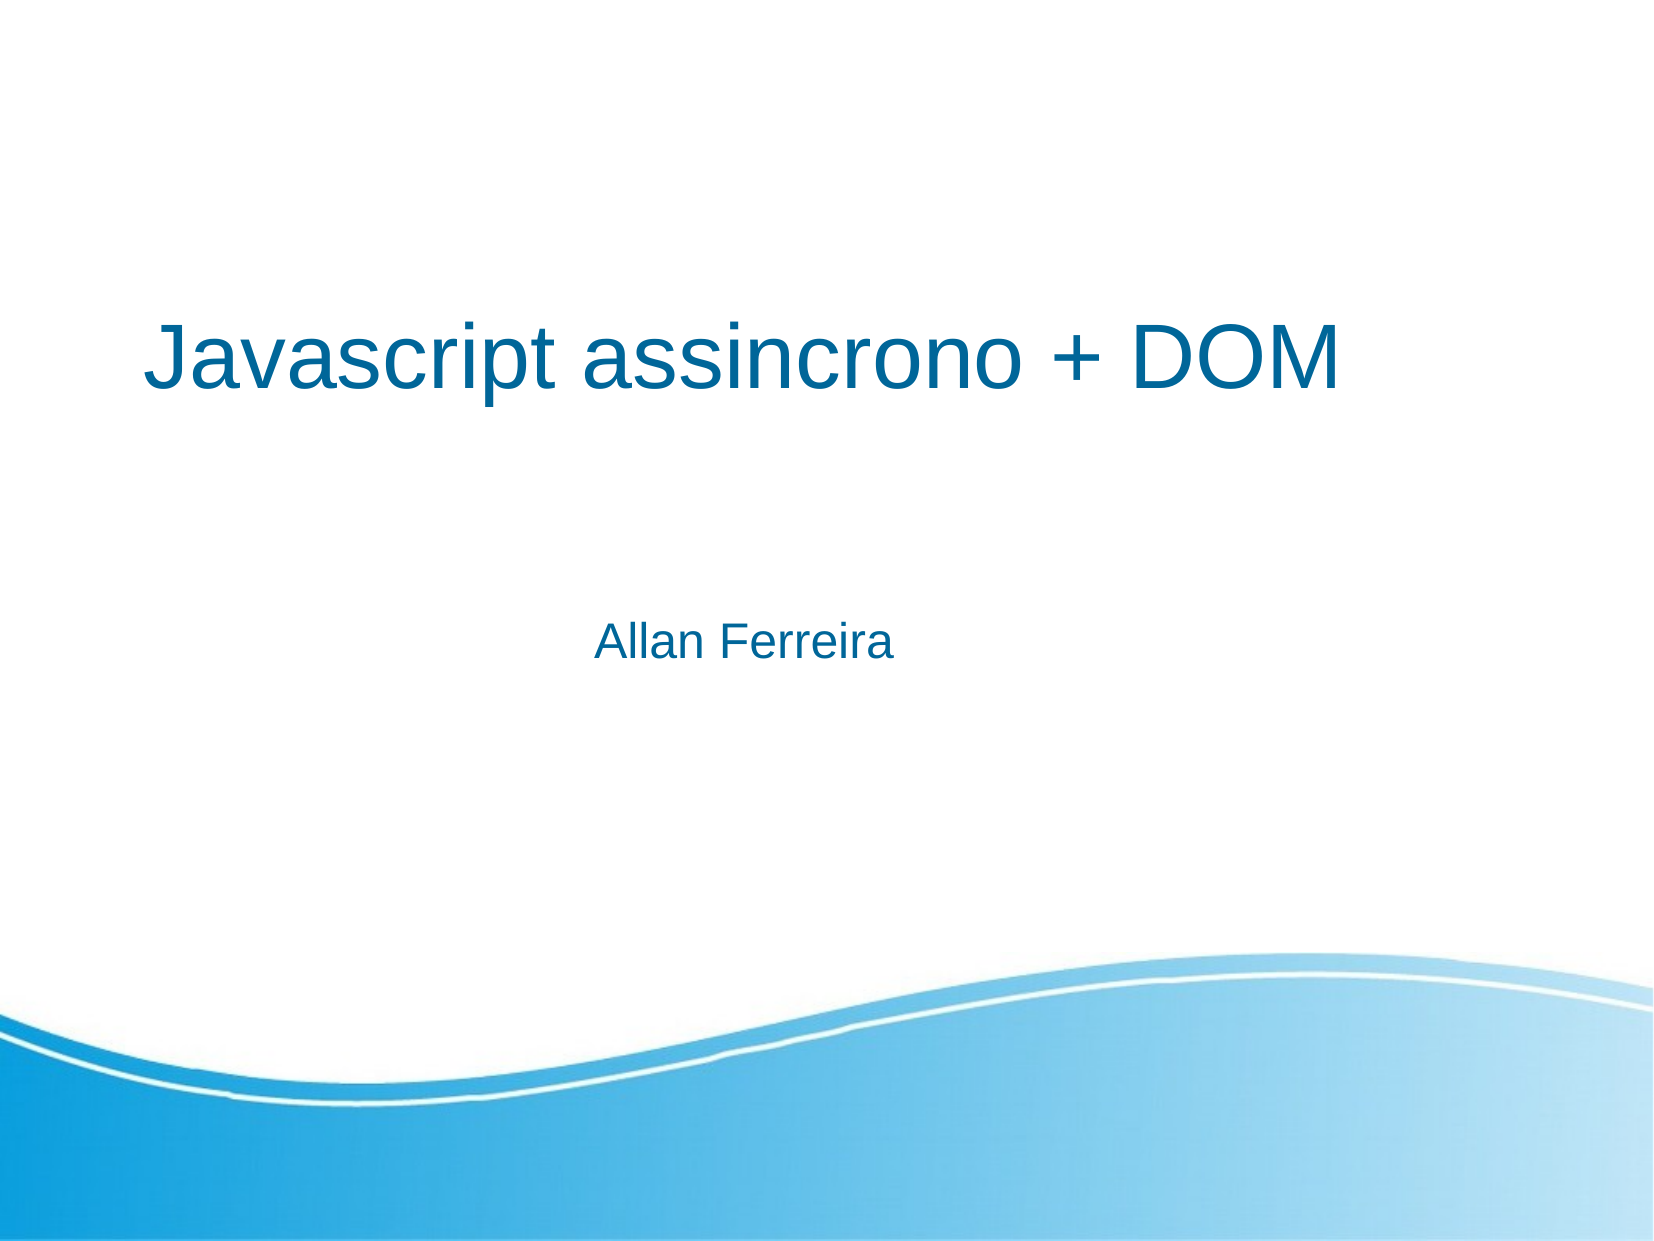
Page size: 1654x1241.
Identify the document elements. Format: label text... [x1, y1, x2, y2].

title Javascript assincrono + DOM Allan Ferreira [0, 305, 1489, 670]
picture [0, 952, 1654, 1241]
